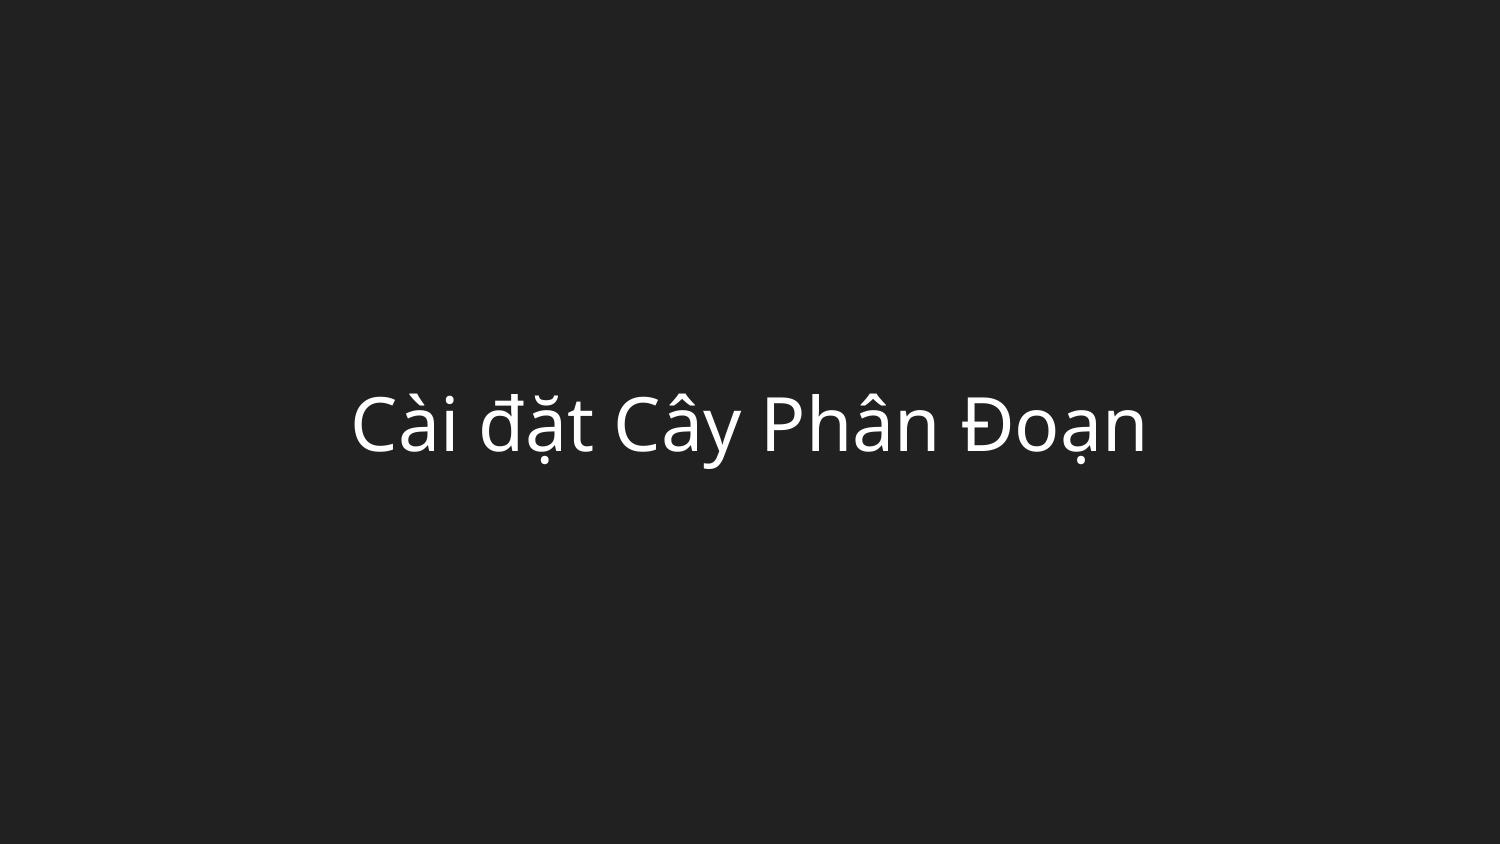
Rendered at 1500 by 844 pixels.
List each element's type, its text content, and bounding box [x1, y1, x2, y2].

title Cài đặt Cây Phân Đoạn [51, 352, 1449, 491]
